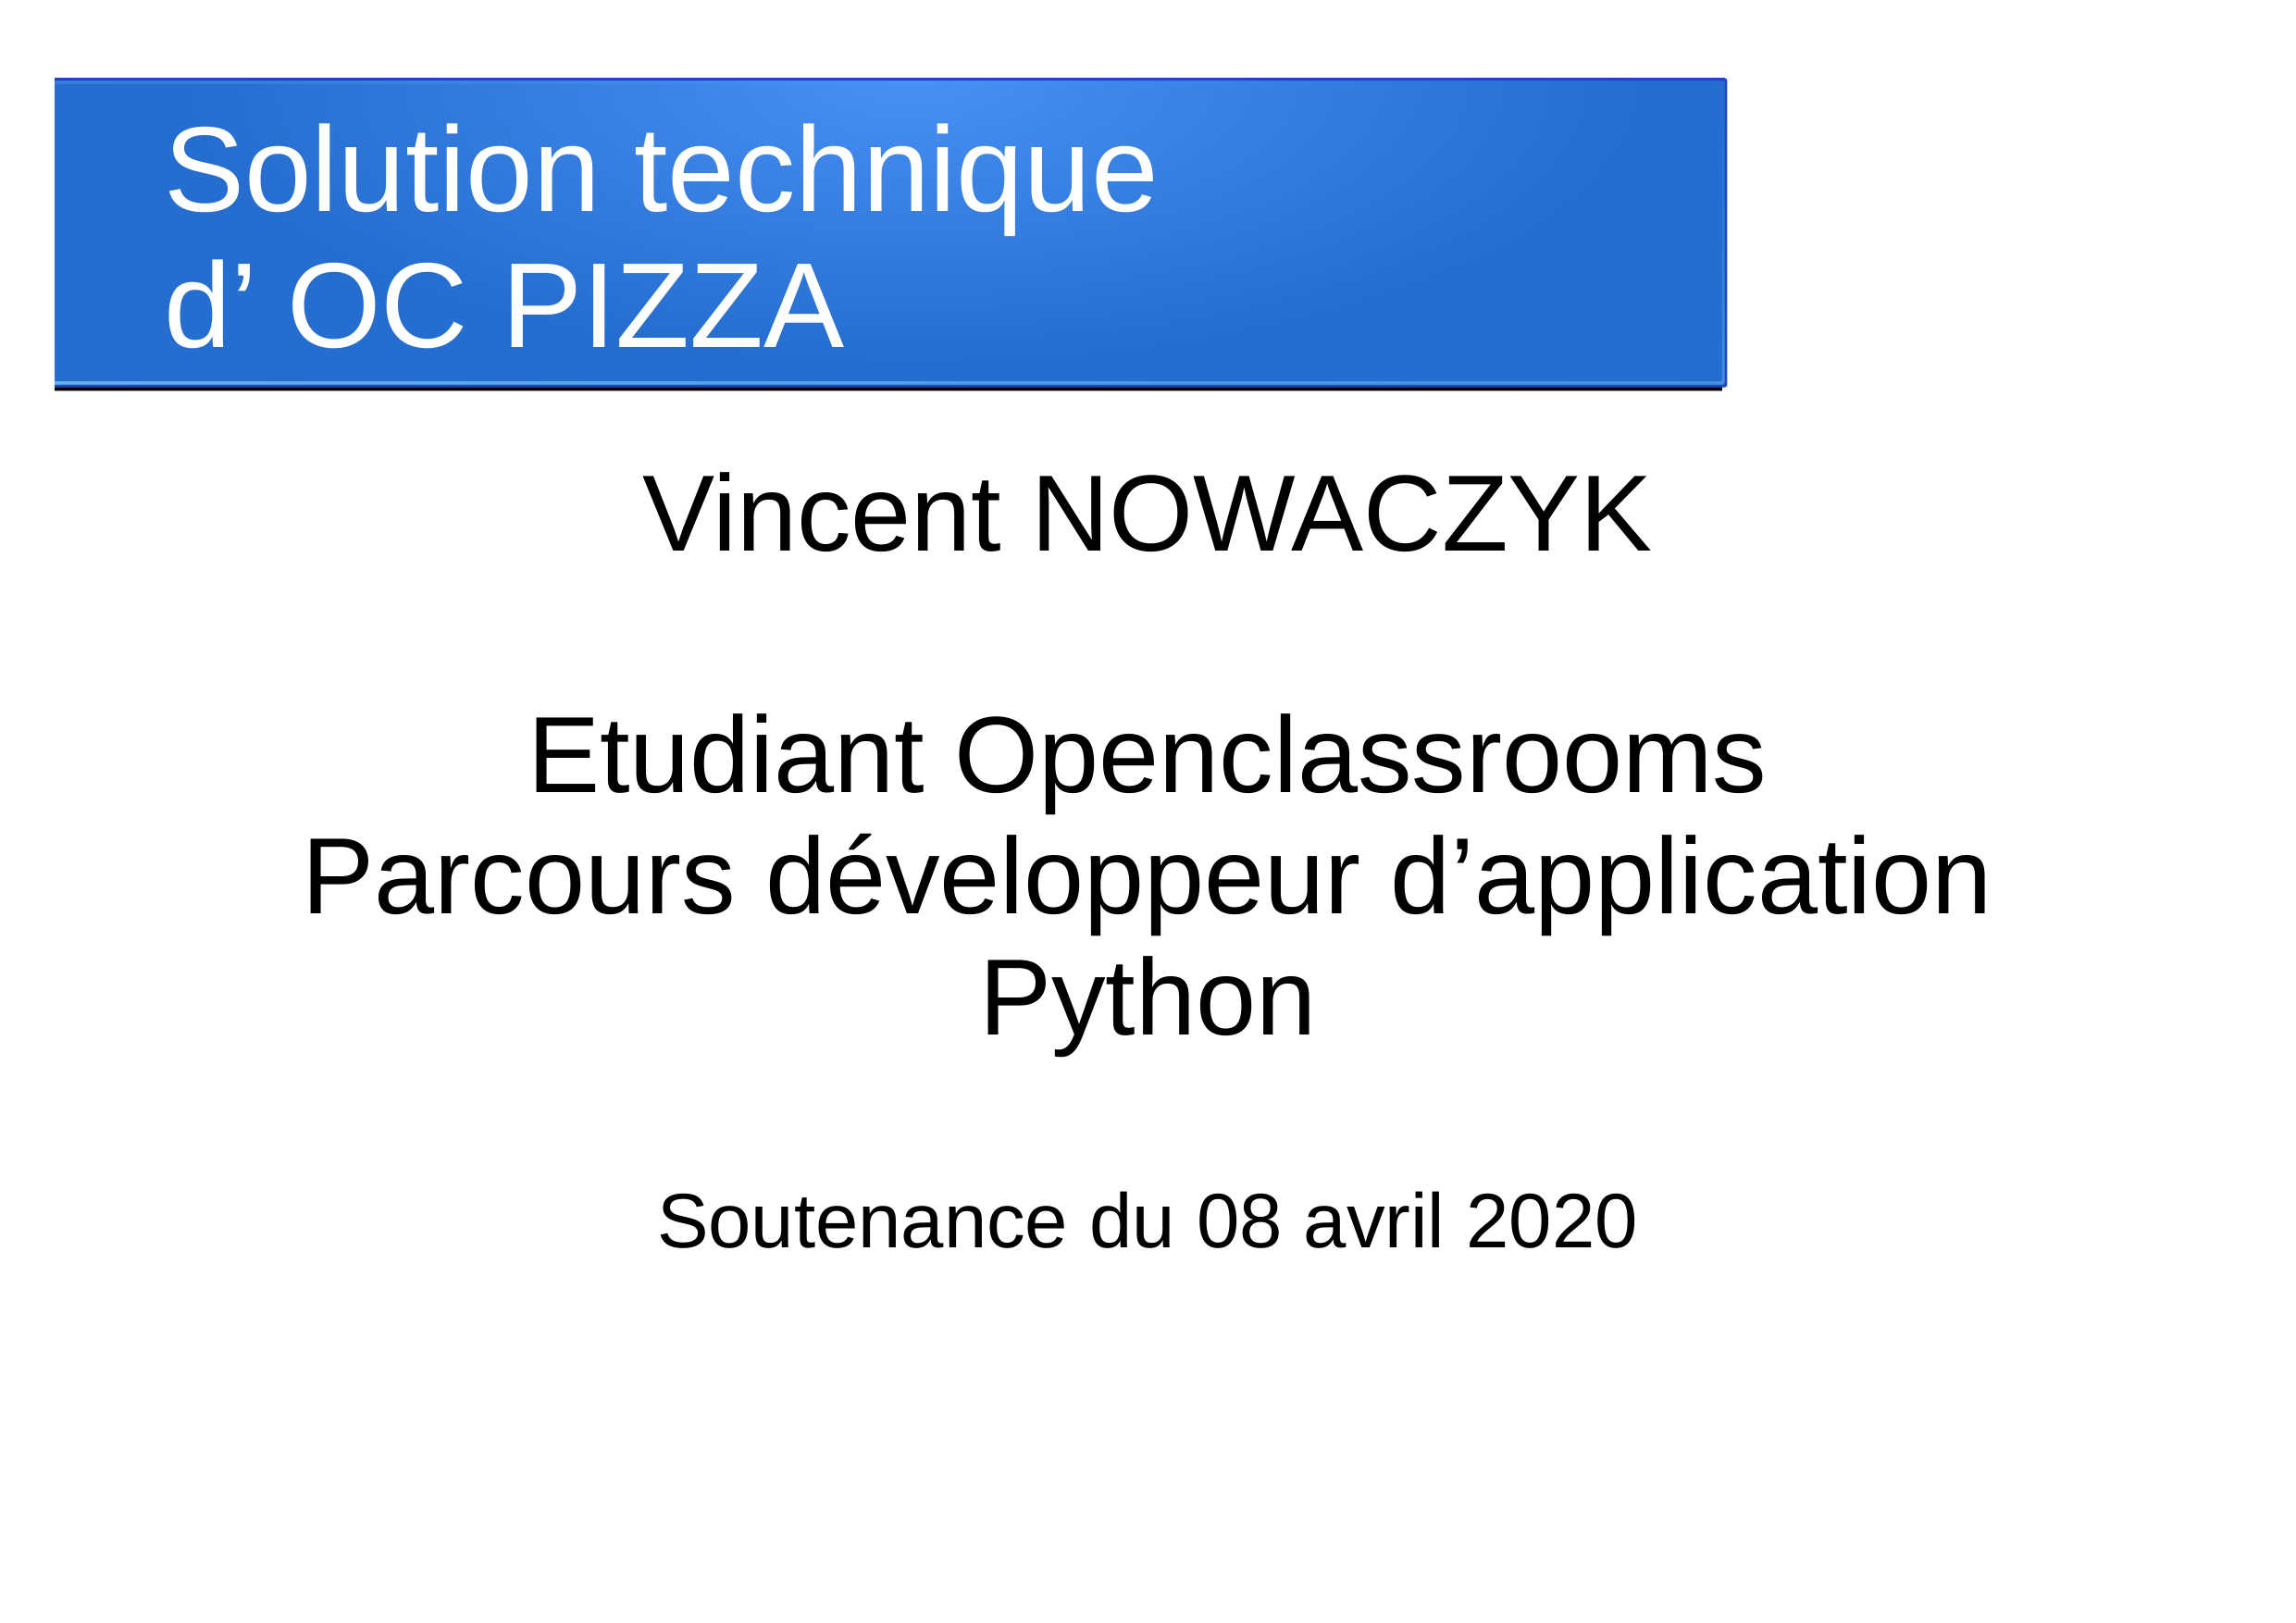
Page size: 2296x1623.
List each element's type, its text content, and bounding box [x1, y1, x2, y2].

subtitle Vincent NOWACZYK Etudiant Openclassrooms Parcours développeur d’application Python Soutenance du 08 avril 2020 [164, 419, 2132, 1298]
title Solution technique d’ OC PIZZA [164, 0, 1687, 419]
